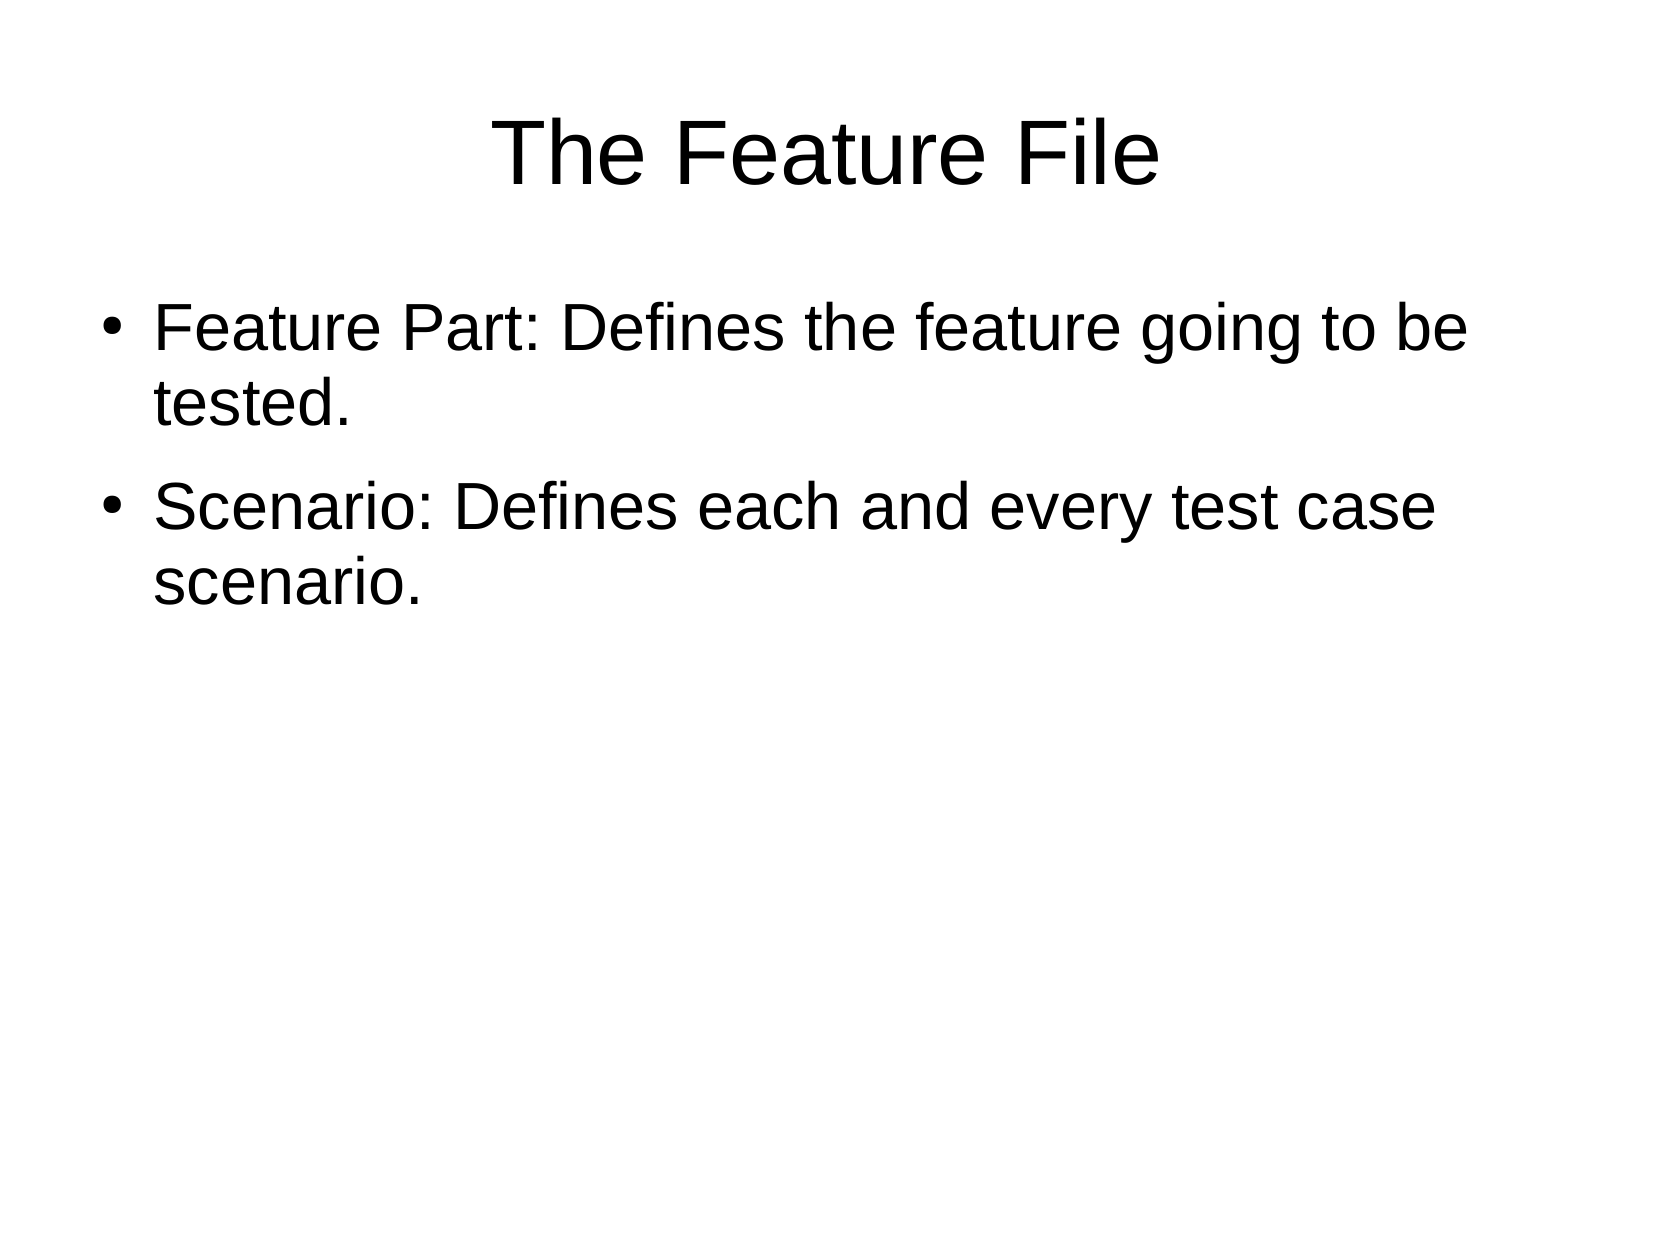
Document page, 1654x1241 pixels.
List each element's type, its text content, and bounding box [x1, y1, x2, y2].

list Feature Part: Defines the feature going to be tested. Scenario: Defines each and every test case scenario. [82, 290, 1571, 1109]
title The Feature File [82, 49, 1571, 257]
